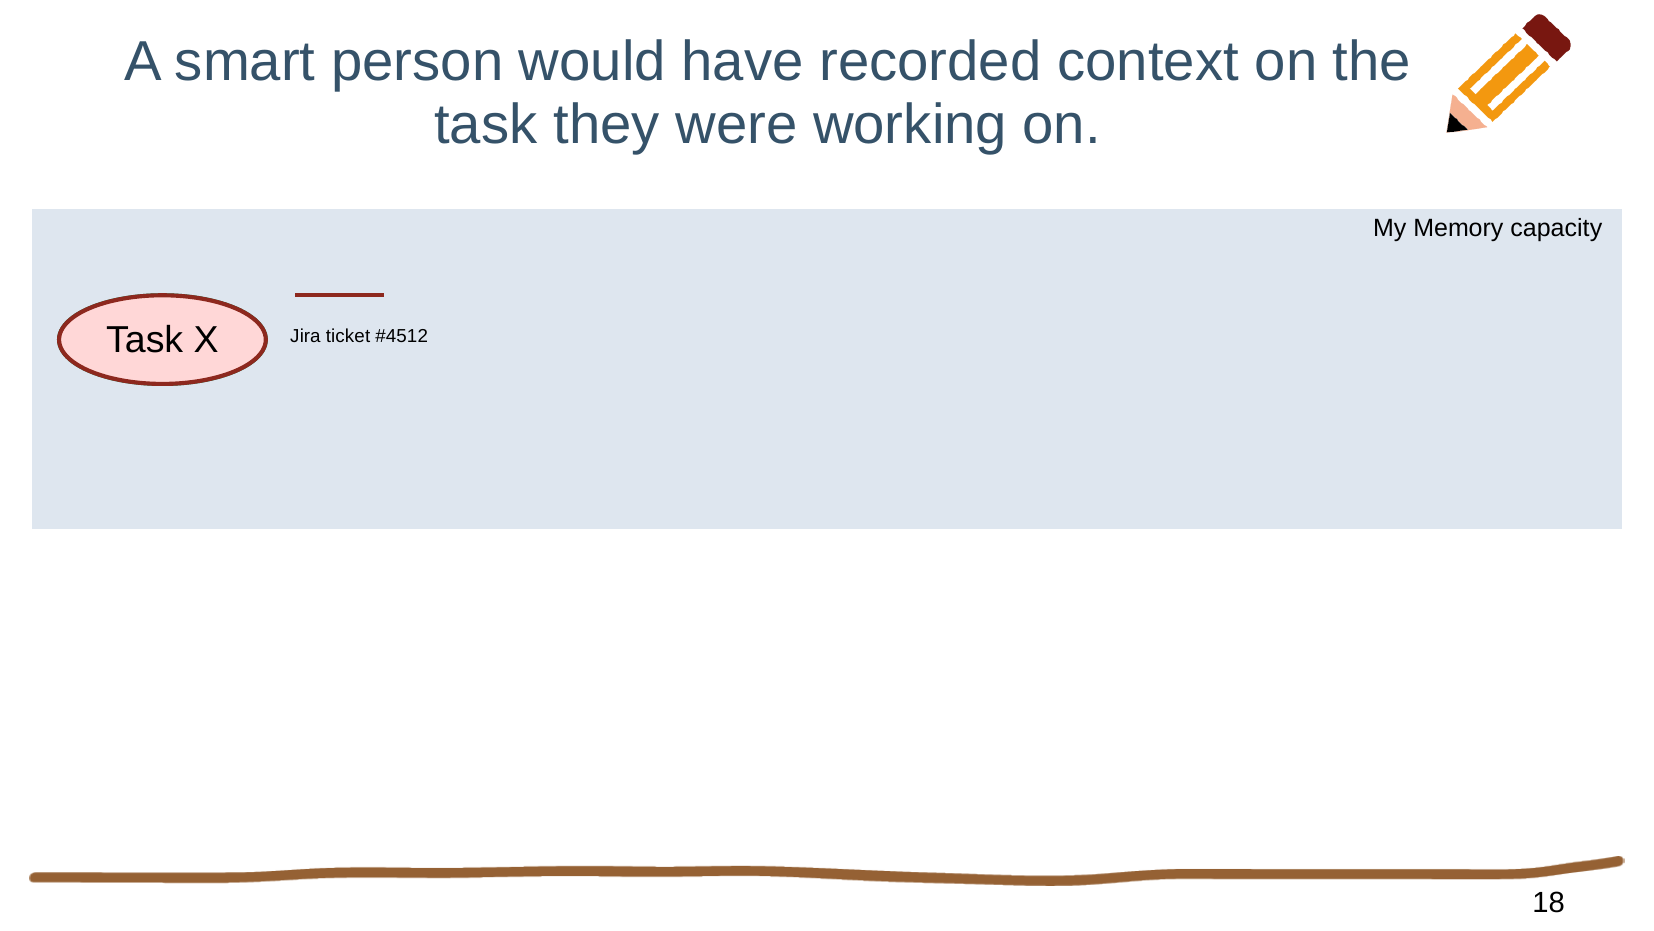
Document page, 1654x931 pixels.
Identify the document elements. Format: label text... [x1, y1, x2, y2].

text_box [29, 206, 1625, 532]
picture [1446, 14, 1571, 133]
text_box Jira ticket #4512 [275, 318, 443, 355]
title A smart person would have recorded context on the task they were working on. [88, 29, 1447, 206]
picture [29, 856, 1625, 886]
text_box Task X [59, 295, 266, 384]
text_box My Memory capacity [1358, 206, 1618, 250]
